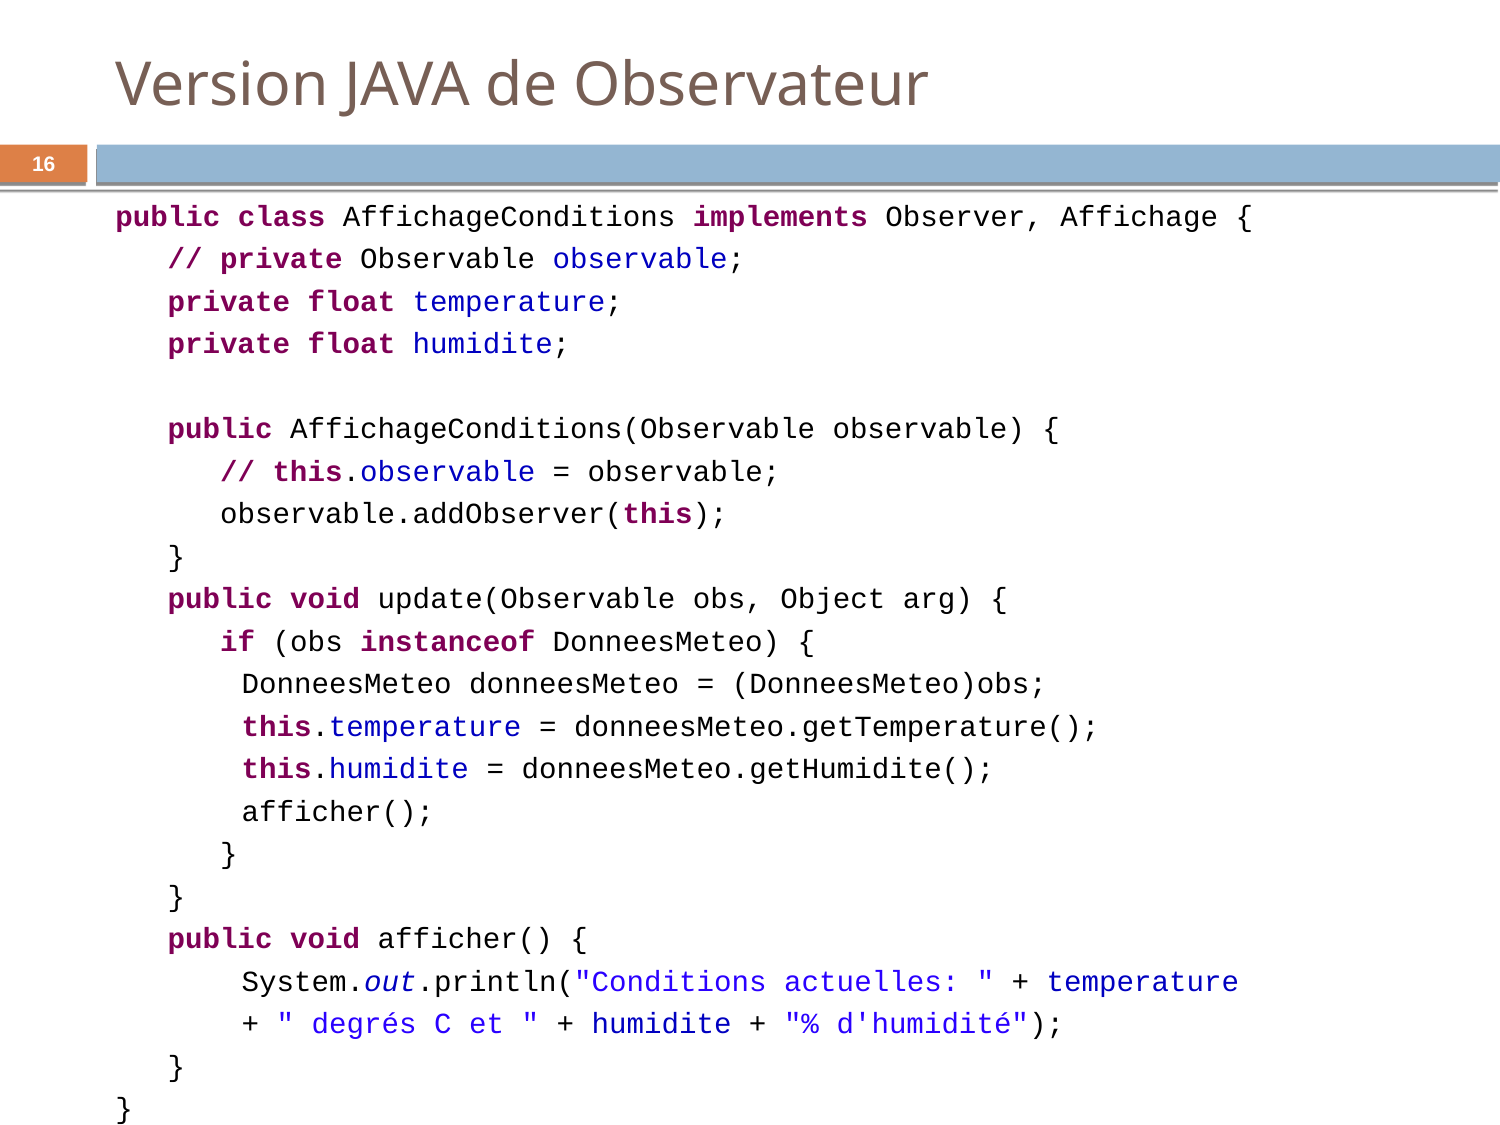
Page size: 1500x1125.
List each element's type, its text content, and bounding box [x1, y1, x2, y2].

title Version JAVA de Observateur [100, 37, 1438, 126]
slide_number <numéro> [0, 143, 88, 184]
list public class AffichageConditions implements Observer, Affichage { // private Observable observable; private float temperature; private float humidite; public AffichageConditions(Observable observable) { // this.observable = observable; observable.addObserver(this); } public void update(Observable obs, Object arg) { if (obs instanceof DonneesMeteo) { DonneesMeteo donneesMeteo = (DonneesMeteo)obs; this.temperature = donneesMeteo.getTemperature(); this.humidite = donneesMeteo.getHumidite(); afficher(); } } public void afficher() { System.out.println("Conditions actuelles: " + temperature + " degrés C et " + humidite + "% d'humidité"); } } [100, 196, 1438, 1125]
